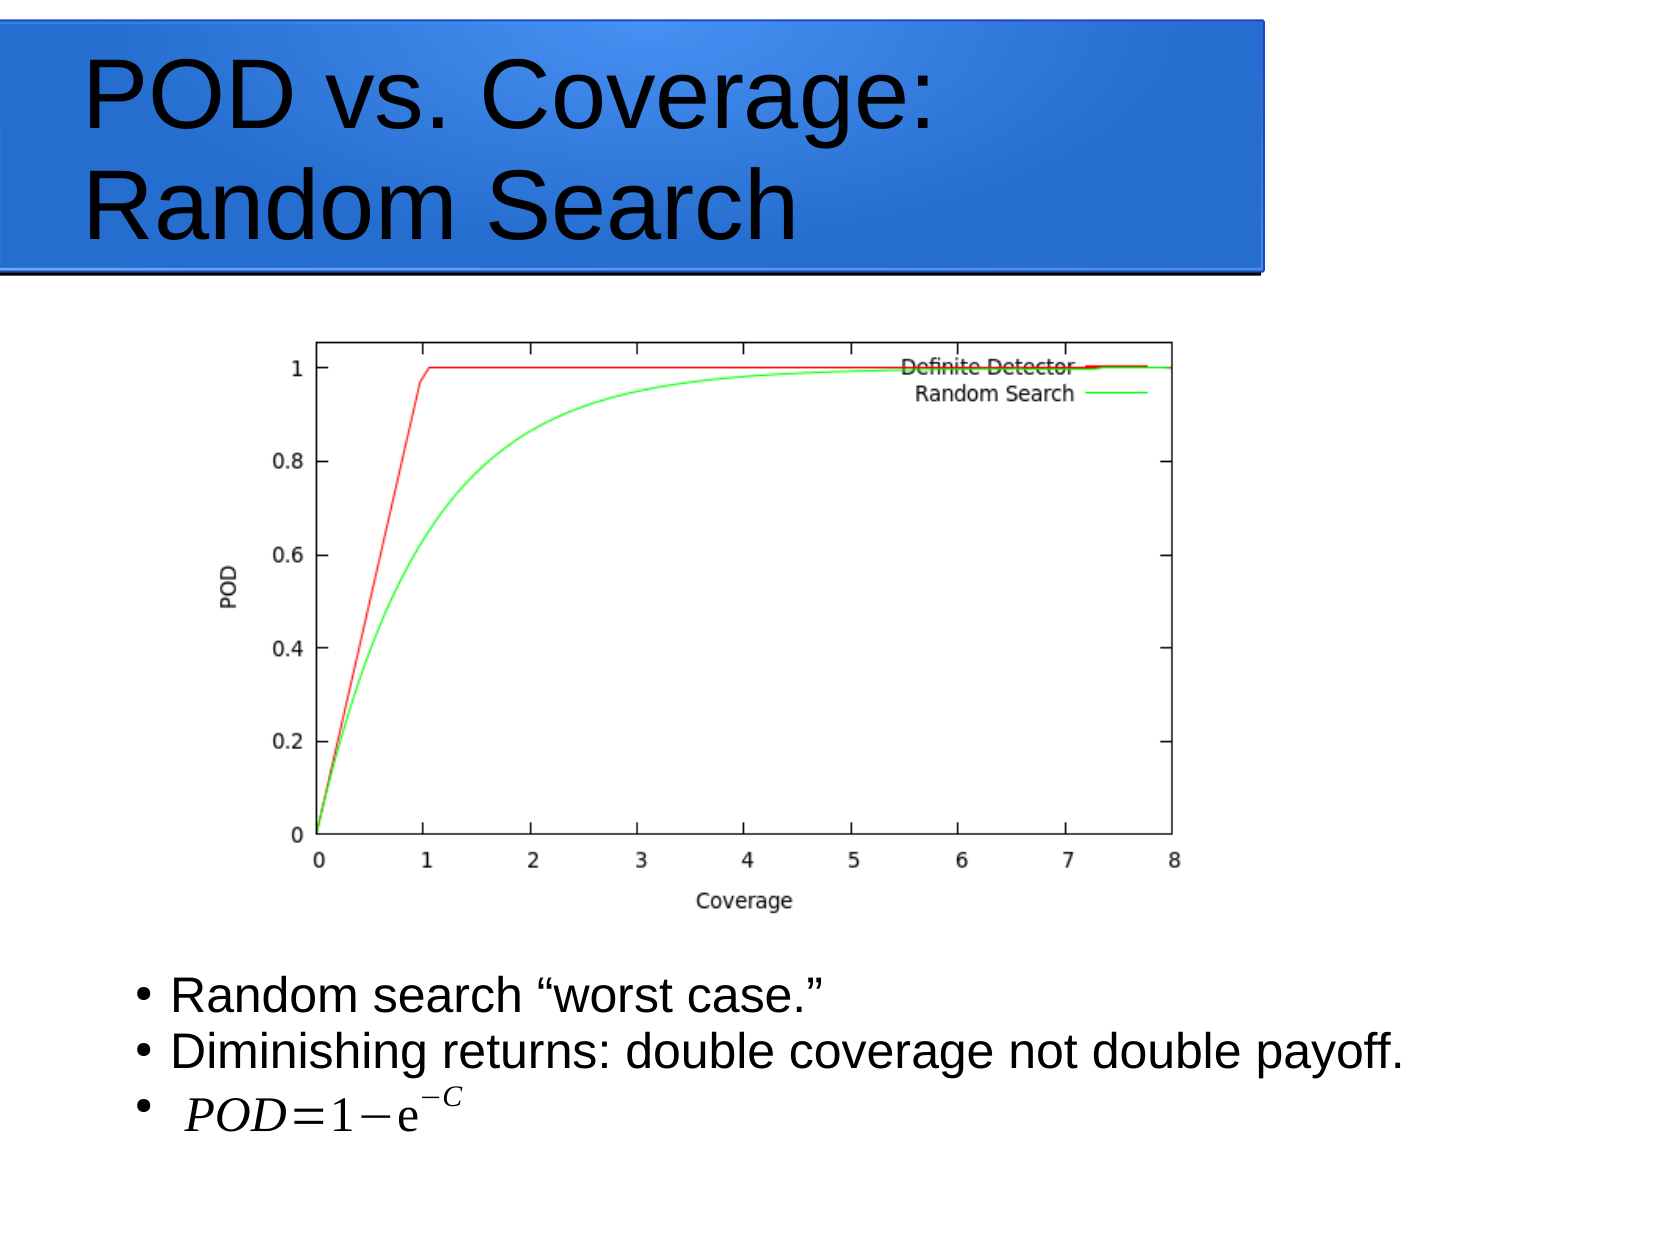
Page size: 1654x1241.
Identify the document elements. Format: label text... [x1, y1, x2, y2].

chart [175, 1080, 471, 1143]
text_box Random search “worst case.” Diminishing returns: double coverage not double payoff. [120, 960, 1421, 1144]
title POD vs. Coverage: Random Search [82, 38, 1235, 261]
picture [208, 317, 1209, 918]
